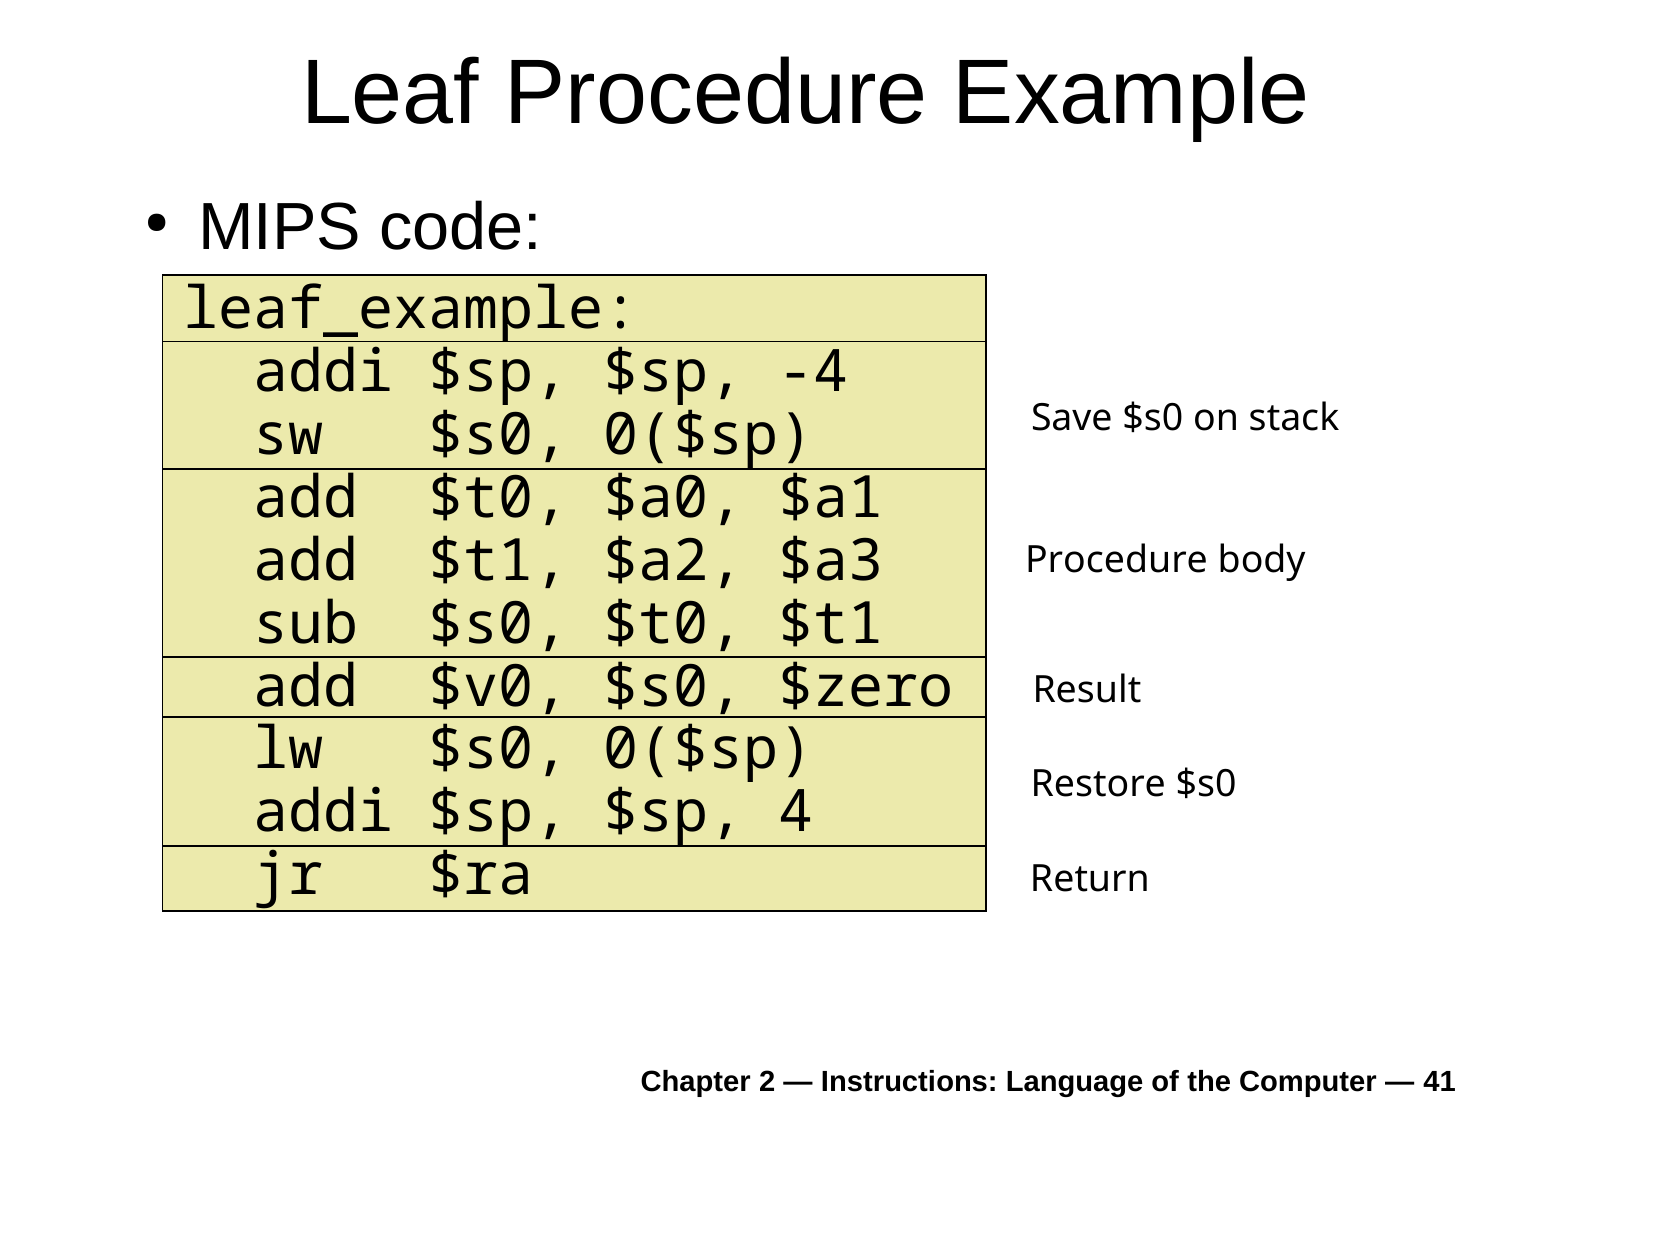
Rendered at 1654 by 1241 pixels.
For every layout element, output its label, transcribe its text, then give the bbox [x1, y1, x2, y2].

text_box Procedure body [1010, 527, 1322, 588]
text_box Chapter 2 — Instructions: Language of the Computer — <number> [277, 1046, 1471, 1106]
text_box Save $s0 on stack [1016, 385, 1355, 446]
text_box Restore $s0 [1015, 751, 1252, 812]
title Leaf Procedure Example [112, 23, 1468, 149]
list MIPS code: leaf_example: addi $sp, $sp, -4 sw $s0, 0($sp) add $t0, $a0, $a1 add $t1, $a2, $a3 sub $s0, $t0, $t1 add $v0, $s0, $zero lw $s0, 0($sp) addi $sp, $sp, 4 jr $ra [112, 184, 1469, 1024]
text_box Result [1017, 656, 1157, 718]
text_box Return [1015, 846, 1165, 907]
